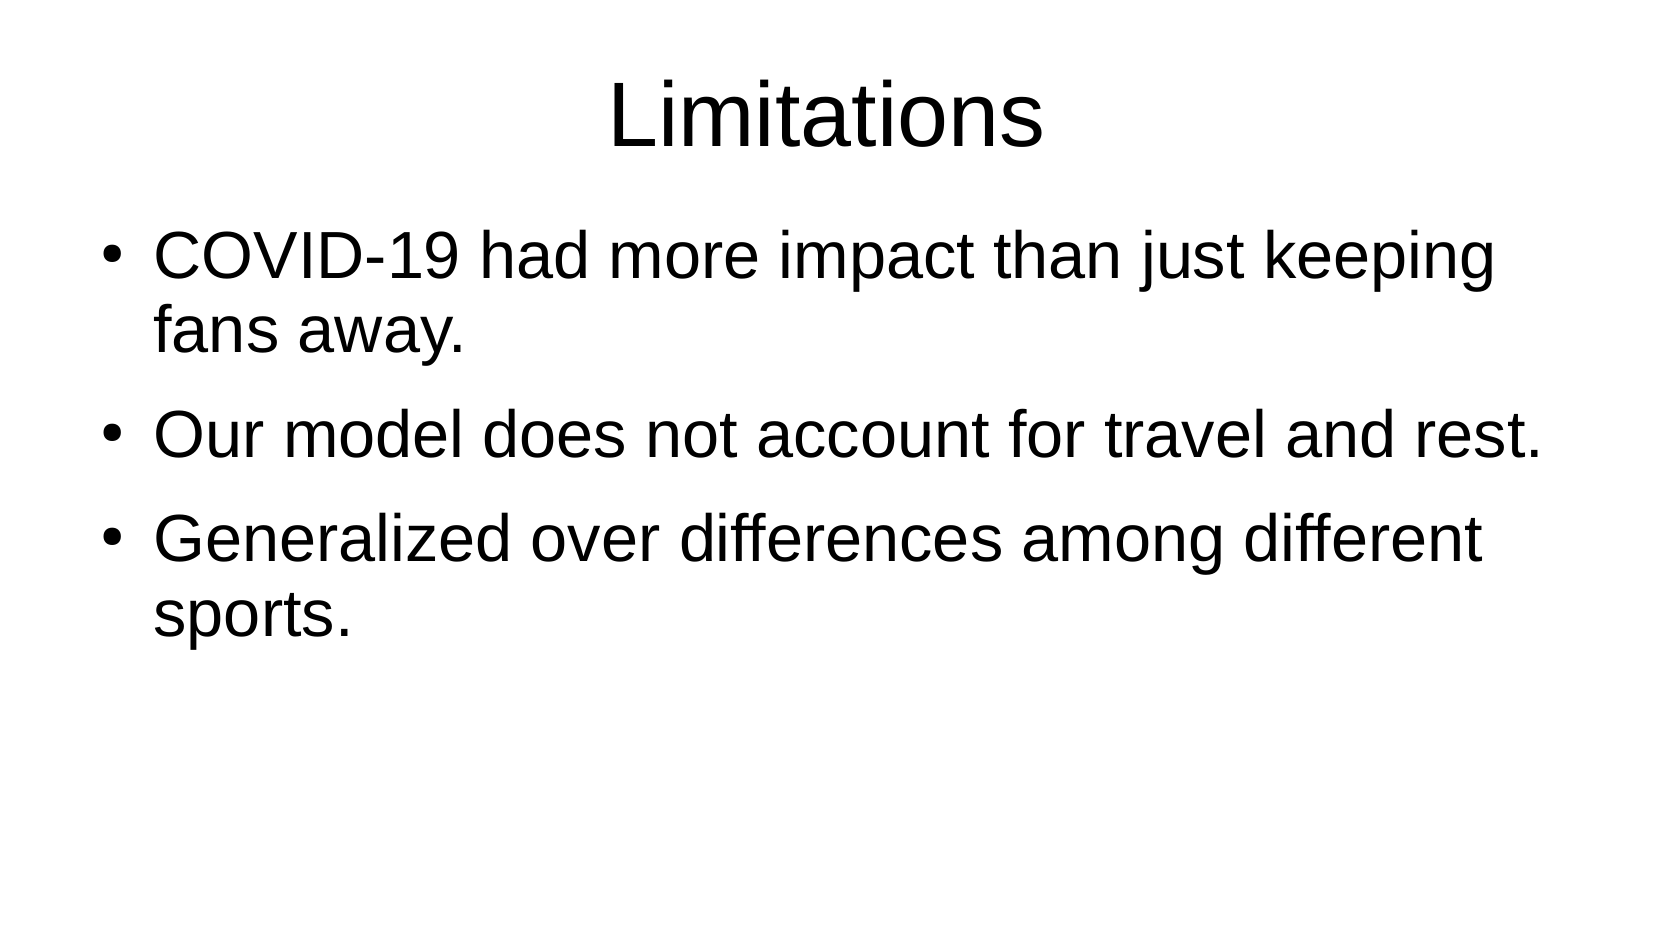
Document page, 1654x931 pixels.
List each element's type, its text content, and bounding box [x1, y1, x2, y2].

title Limitations [82, 37, 1571, 193]
list COVID-19 had more impact than just keeping fans away. Our model does not account for travel and rest. Generalized over differences among different sports. [82, 217, 1571, 758]
